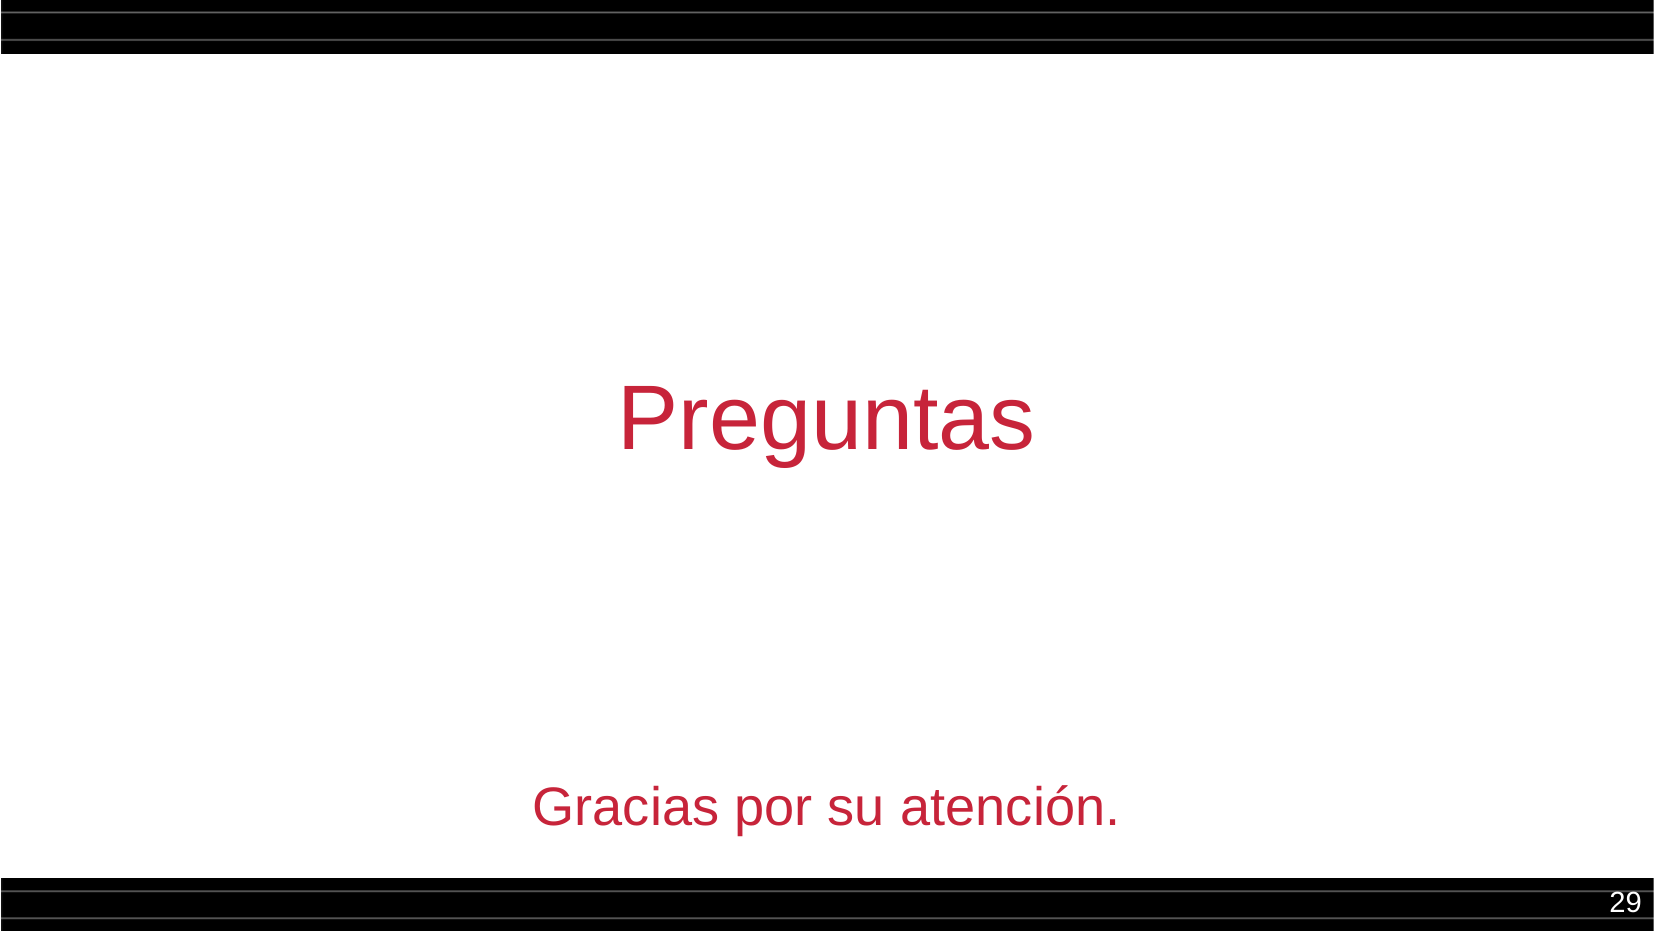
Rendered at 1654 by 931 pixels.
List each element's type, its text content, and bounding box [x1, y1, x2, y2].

title Preguntas Gracias por su atención. [82, 366, 1571, 837]
picture [1, 878, 1654, 931]
picture [1, 0, 1654, 54]
